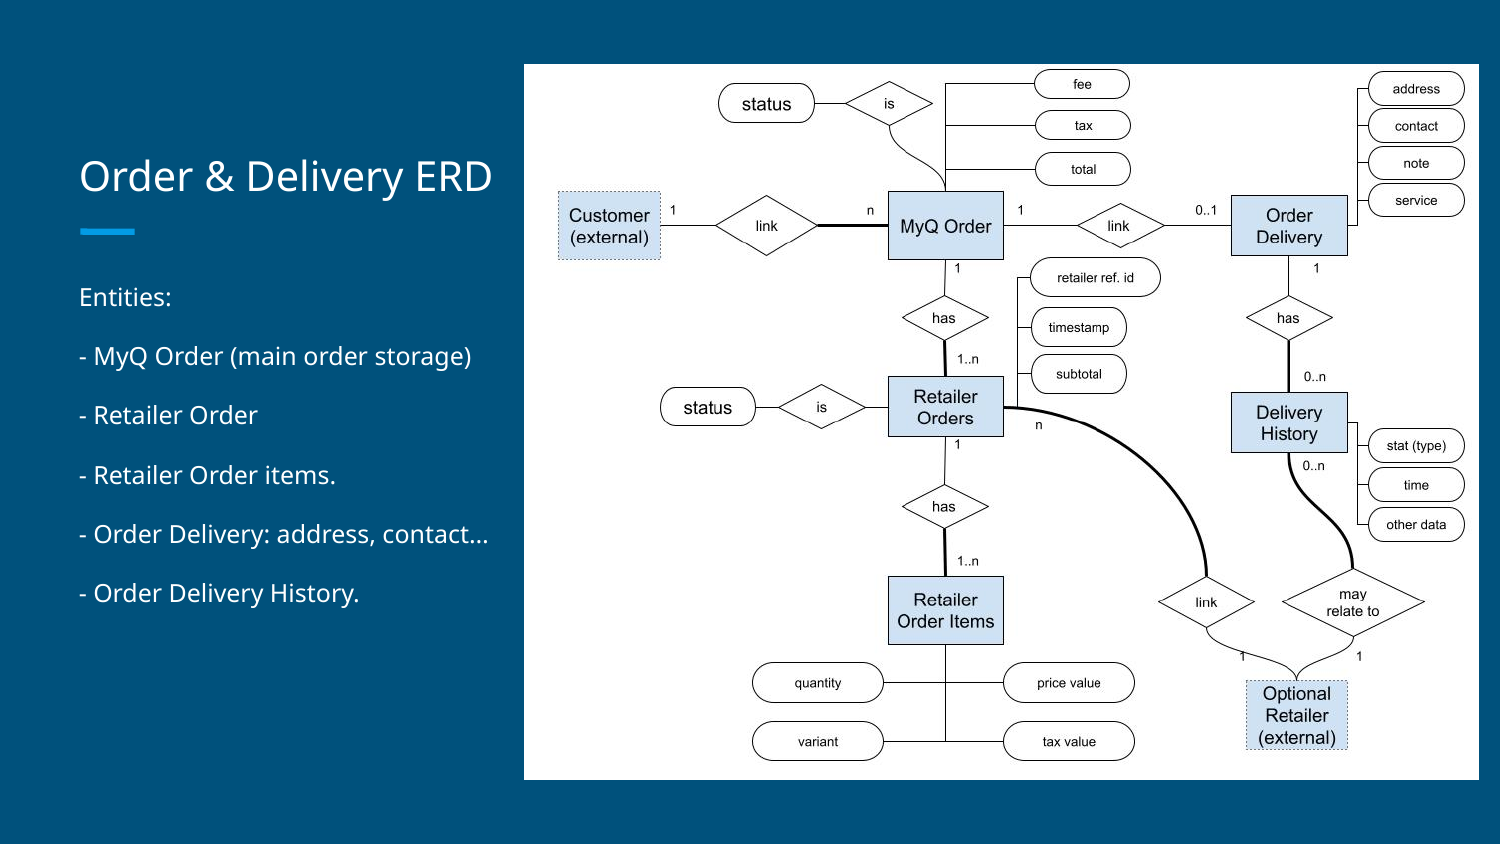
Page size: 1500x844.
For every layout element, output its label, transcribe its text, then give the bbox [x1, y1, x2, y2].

picture [525, 65, 1478, 779]
title Order & Delivery ERD [63, 91, 524, 216]
list Entities: - MyQ Order (main order storage) - Retailer Order - Retailer Order items. - Order Delivery: address, contact… - Order Delivery History. [63, 261, 524, 702]
